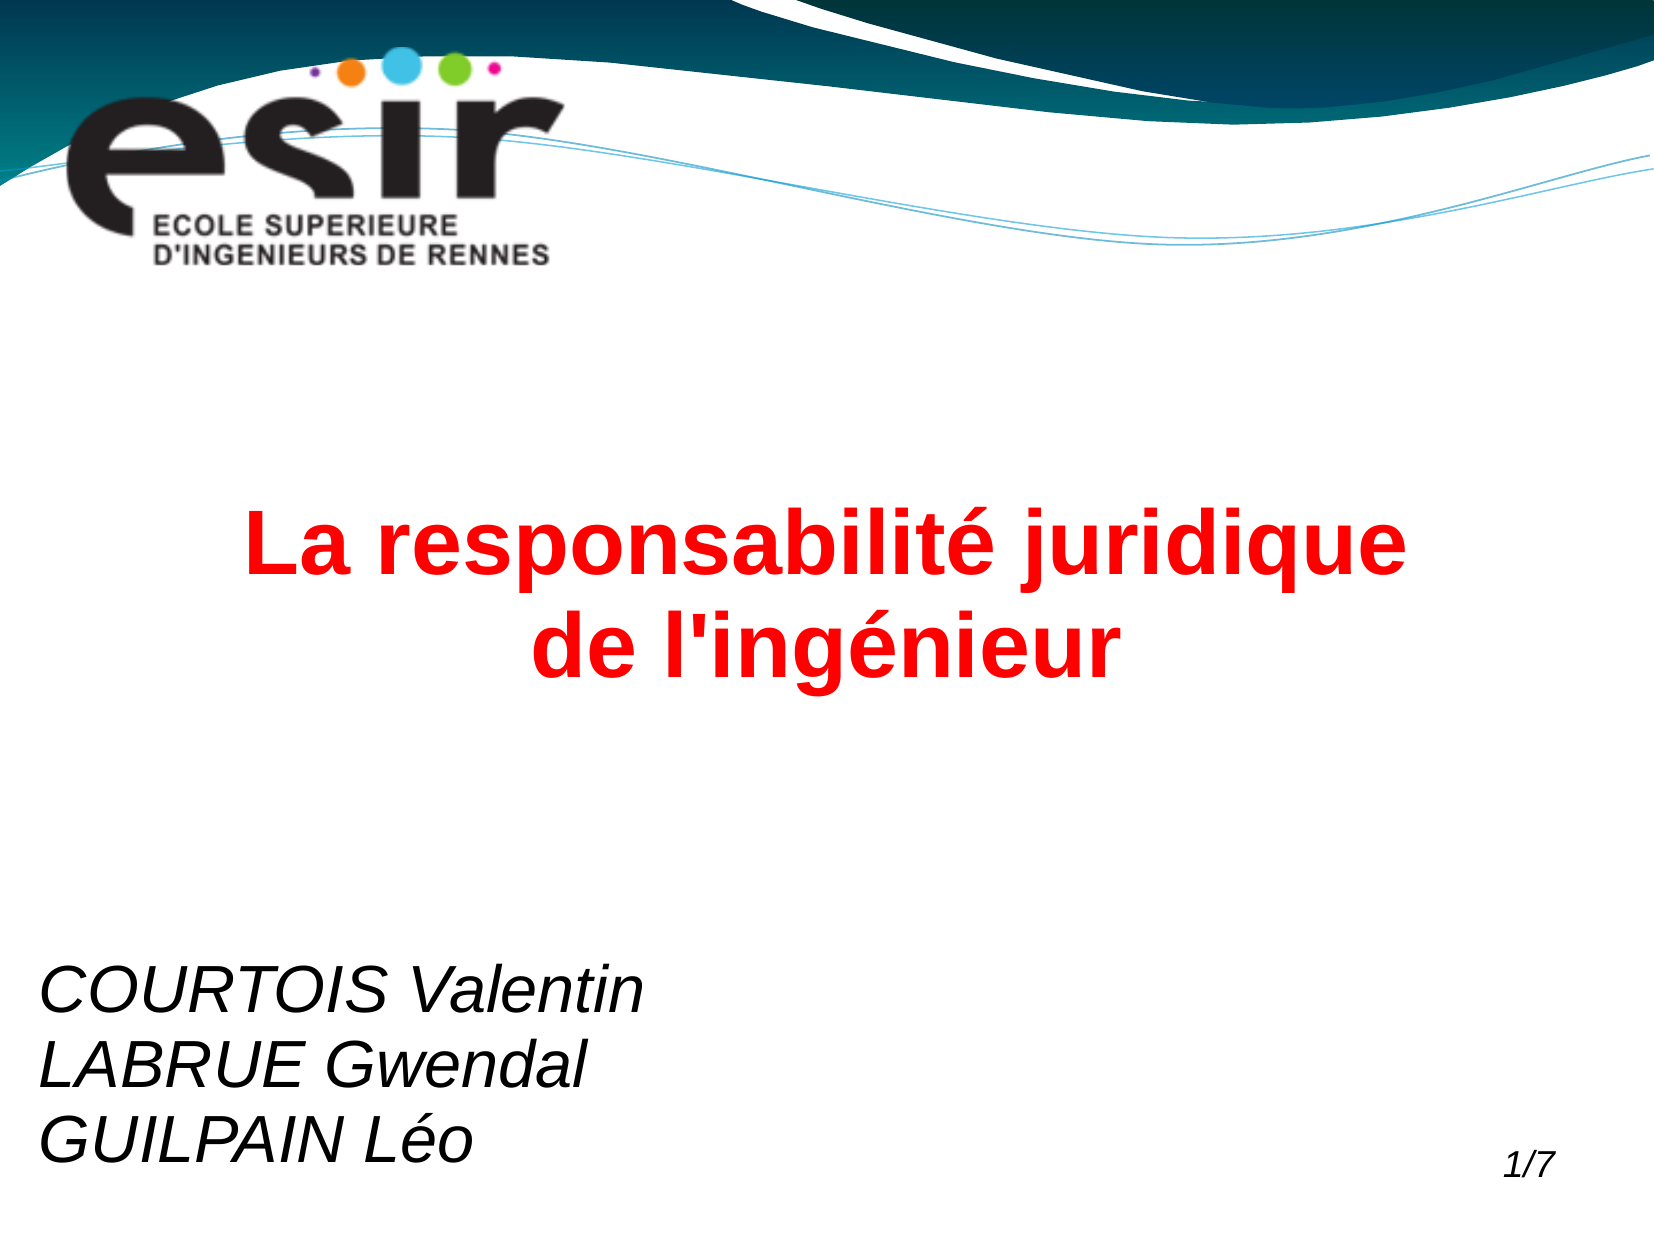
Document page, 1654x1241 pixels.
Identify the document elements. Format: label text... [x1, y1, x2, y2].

text_box 1/7 [1488, 1136, 1570, 1193]
text_box La responsabilité juridique de l'ingénieur [0, 484, 1654, 705]
text_box COURTOIS Valentin LABRUE Gwendal GUILPAIN Léo [24, 944, 667, 1193]
picture [0, 48, 591, 273]
